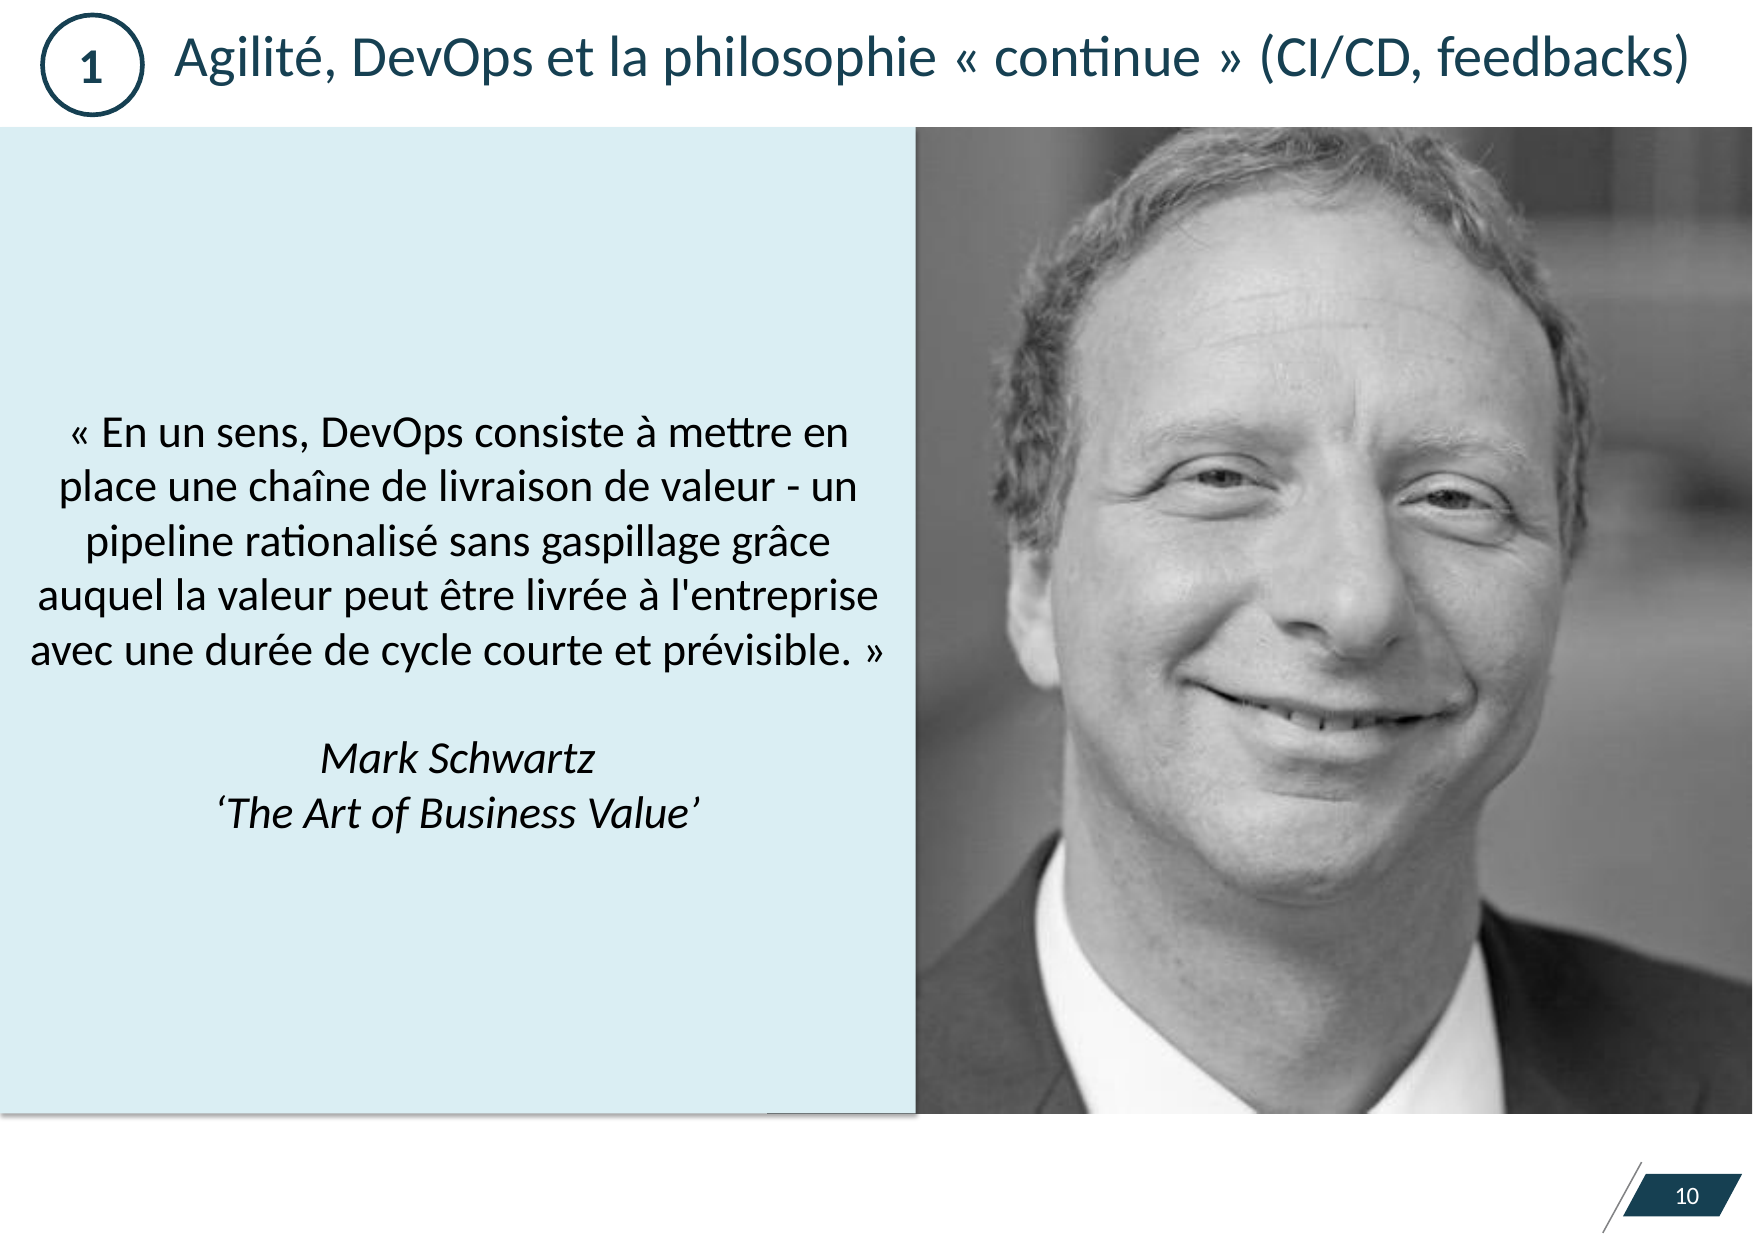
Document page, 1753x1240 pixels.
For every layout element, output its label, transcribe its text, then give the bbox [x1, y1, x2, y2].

title Agilité, DevOps et la philosophie « continue » (CI/CD, feedbacks) [172, 16, 1718, 226]
text_box 1 [76, 31, 109, 94]
text_box [0, 127, 916, 1114]
picture [0, 127, 1753, 1124]
text_box « En un sens, DevOps consiste à mettre en place une chaîne de livraison de valeur - un pipeline rationalisé sans gaspillage grâce auquel la valeur peut être livrée à l'entreprise avec une durée de cycle courte et prévisible. » Mark Schwartz ‘The Art of Business Value’ [26, 397, 889, 838]
slide_number <number> [1661, 1177, 1718, 1240]
